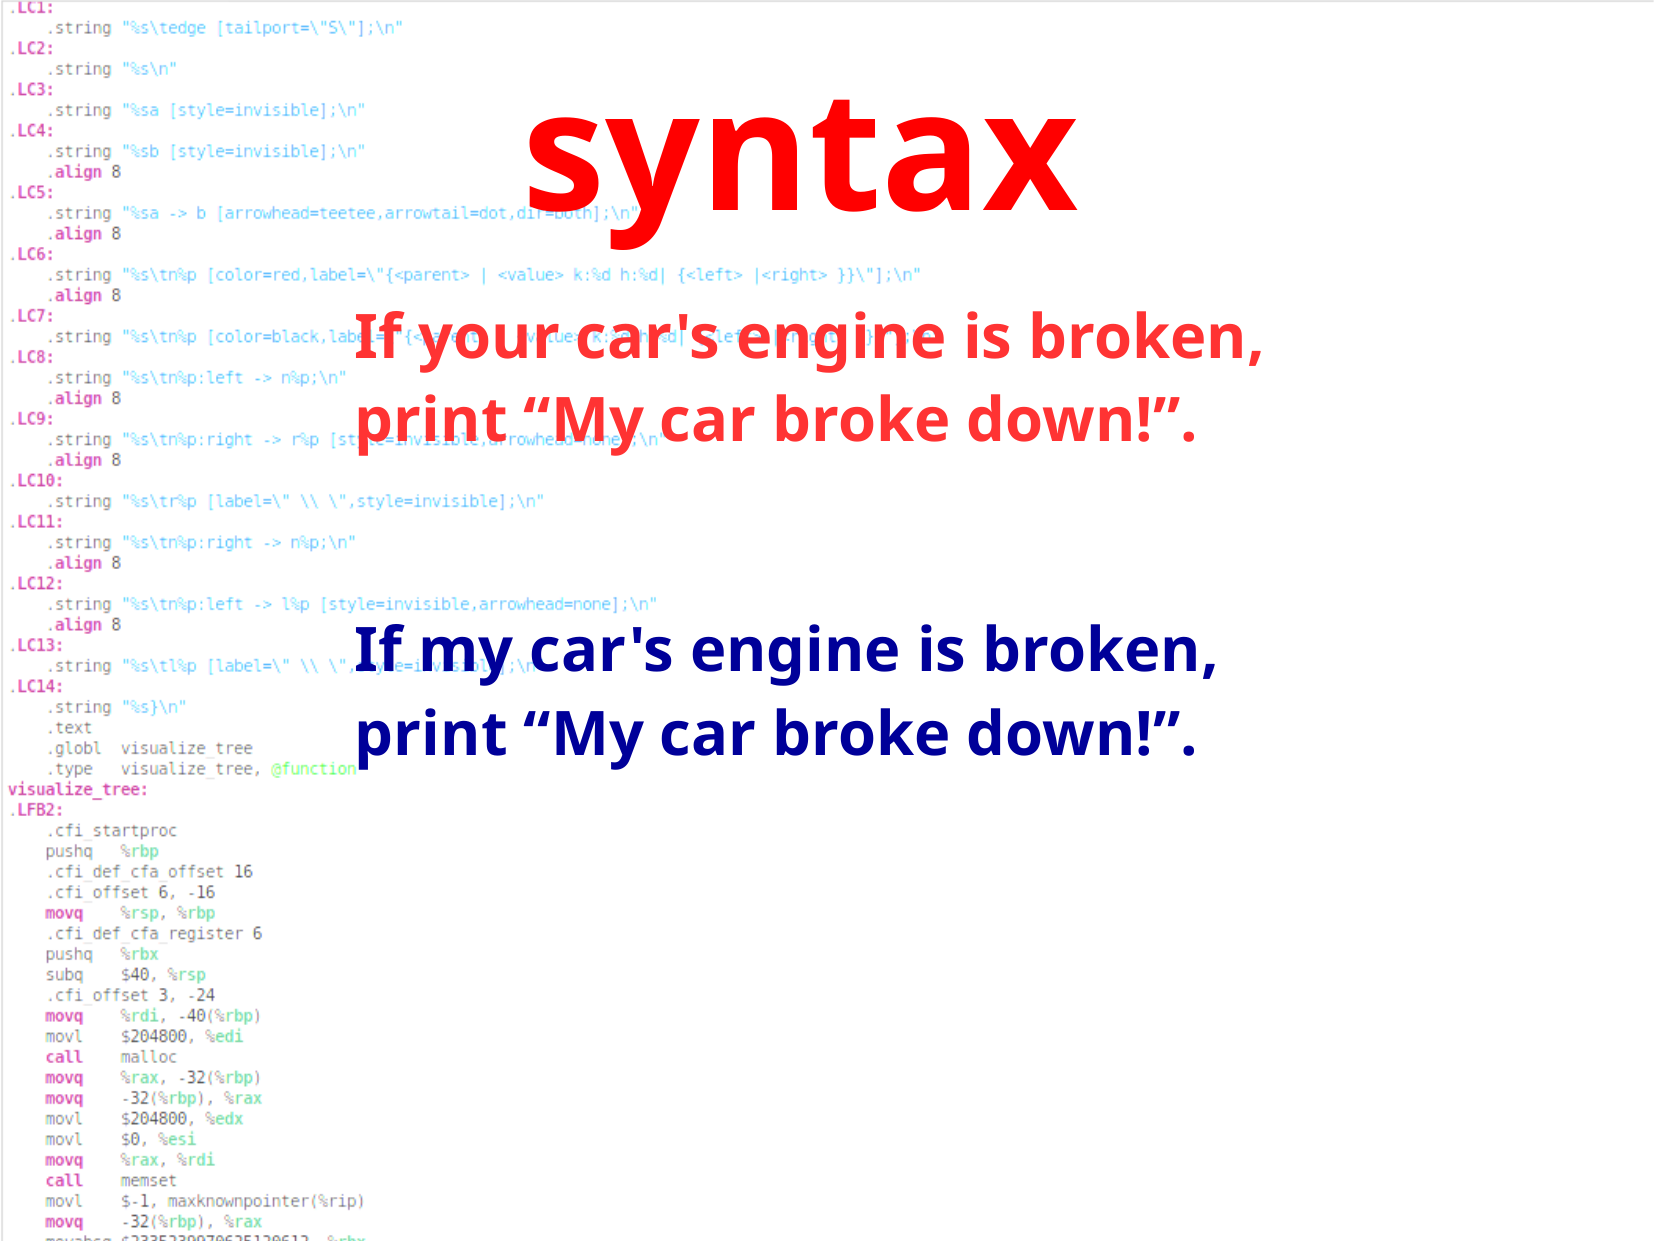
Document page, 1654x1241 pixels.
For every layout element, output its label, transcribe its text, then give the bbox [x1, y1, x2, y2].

text_box syntax [507, 25, 1116, 271]
text_box If your car's engine is broken, print “My car broke down!”. [340, 285, 1336, 470]
picture [0, 0, 1654, 1241]
text_box If my car's engine is broken, print “My car broke down!”. [340, 598, 1336, 783]
